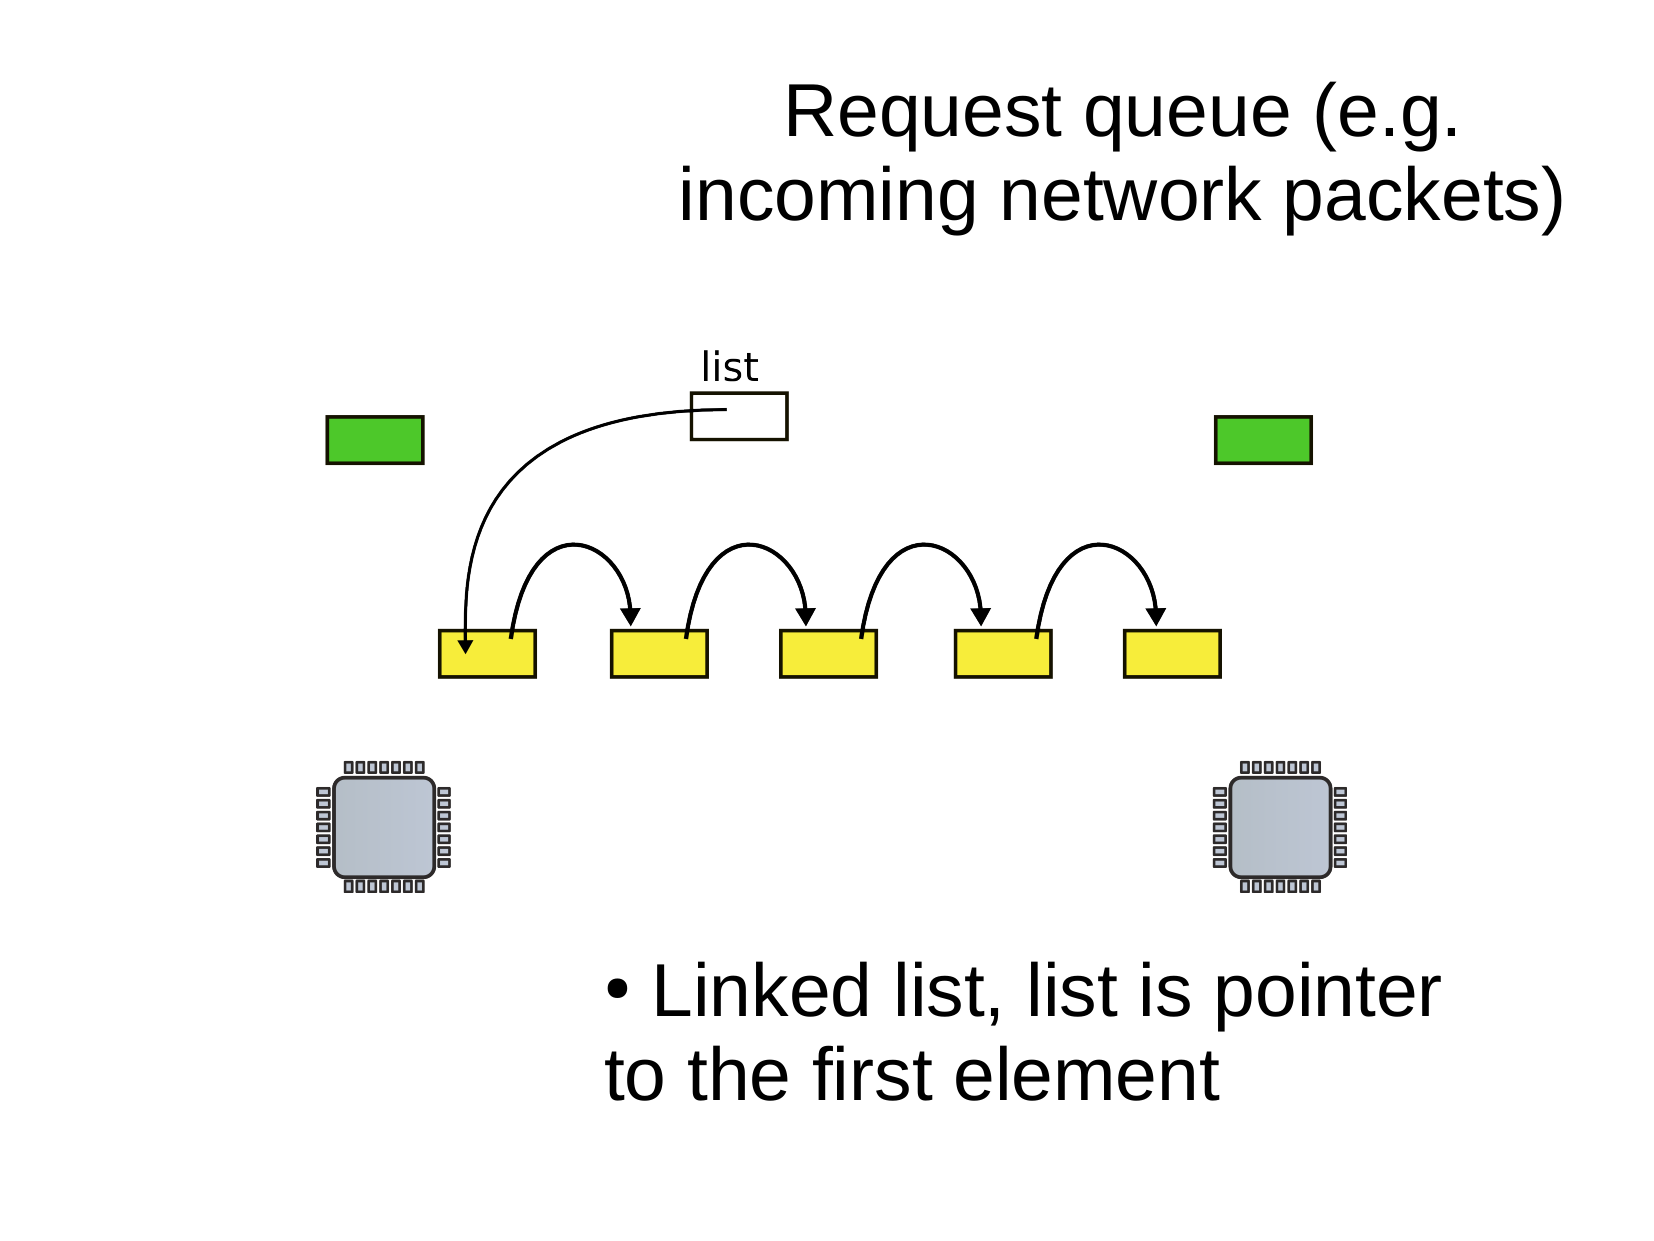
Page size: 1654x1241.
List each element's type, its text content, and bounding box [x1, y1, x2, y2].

picture [316, 350, 1347, 893]
title Request queue (e.g. incoming network packets) [675, 49, 1571, 257]
title Linked list, list is pointer to the first element [604, 948, 1501, 1201]
